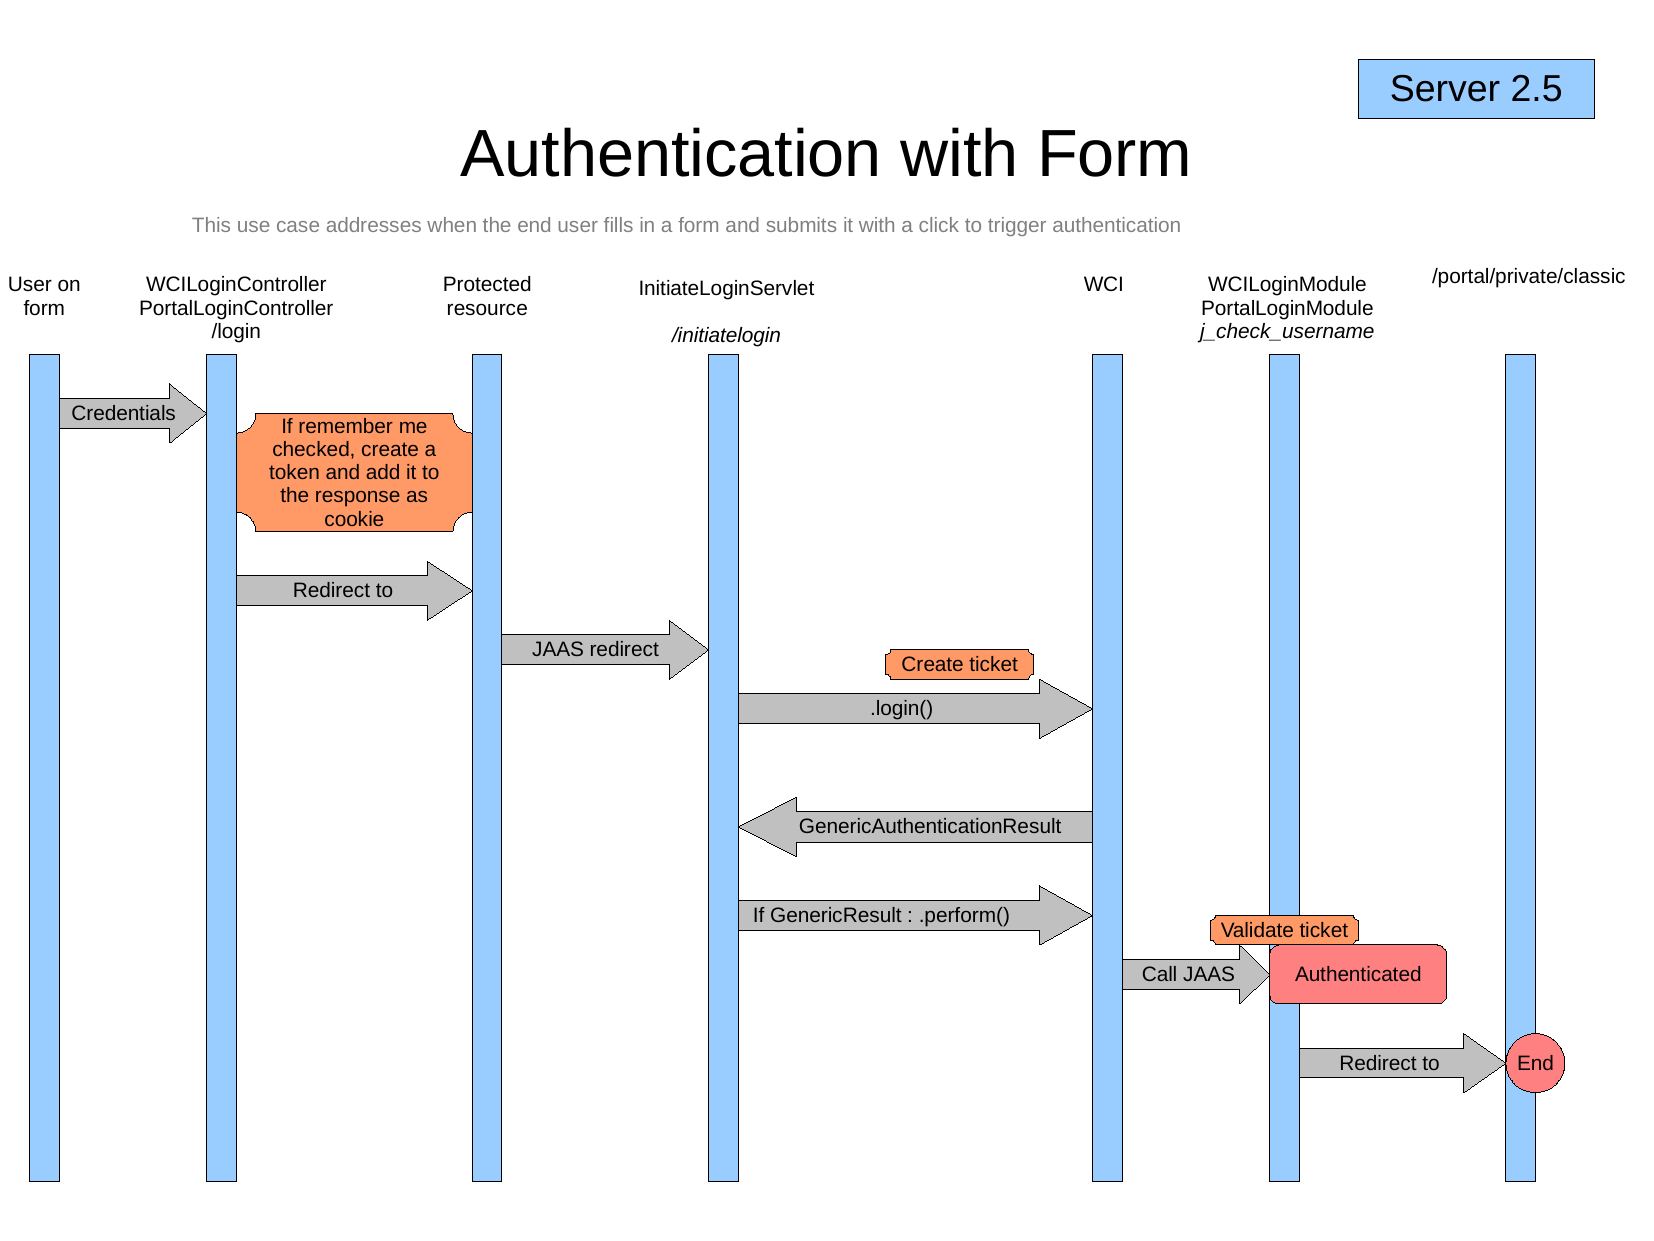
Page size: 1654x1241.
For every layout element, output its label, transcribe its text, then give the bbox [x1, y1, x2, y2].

text_box /portal/private/classic [1417, 257, 1654, 296]
text_box .login() [738, 679, 1093, 739]
text_box [472, 354, 502, 1182]
text_box If GenericResult : .perform() [738, 885, 1093, 945]
text_box [1505, 354, 1536, 1061]
text_box Redirect to [1299, 1033, 1506, 1093]
text_box [1505, 1065, 1536, 1182]
text_box WCILoginModule PortalLoginModule j_check_username [1169, 265, 1406, 351]
text_box WCILoginController PortalLoginController /login [118, 265, 355, 351]
text_box [708, 355, 739, 1182]
text_box Validate ticket [1210, 915, 1359, 945]
text_box [206, 354, 237, 1182]
text_box Credentials [60, 383, 207, 443]
text_box Create ticket [885, 649, 1034, 680]
title Authentication with Form [82, 56, 1571, 250]
text_box Redirect to [236, 561, 473, 621]
text_box Server 2.5 [1358, 59, 1595, 119]
text_box Authenticated [1269, 944, 1447, 1004]
text_box GenericAuthenticationResult [738, 797, 1093, 857]
text_box [1269, 945, 1275, 952]
text_box [1269, 354, 1300, 915]
text_box This use case addresses when the end user fills in a form and submits it with a click to trigger authentication [177, 206, 1418, 245]
text_box User on form [0, 265, 118, 328]
text_box End [1505, 1033, 1565, 1093]
text_box [1092, 354, 1123, 1182]
text_box If remember me checked, create a token and add it to the response as cookie [236, 413, 473, 532]
text_box Call JAAS [1122, 945, 1270, 1004]
text_box [29, 354, 60, 1182]
text_box WCI [1068, 265, 1158, 304]
text_box JAAS redirect [501, 620, 709, 680]
text_box Protected resource [413, 265, 562, 328]
text_box InitiateLoginServlet /initiatelogin [608, 269, 845, 355]
text_box [1269, 997, 1300, 1182]
